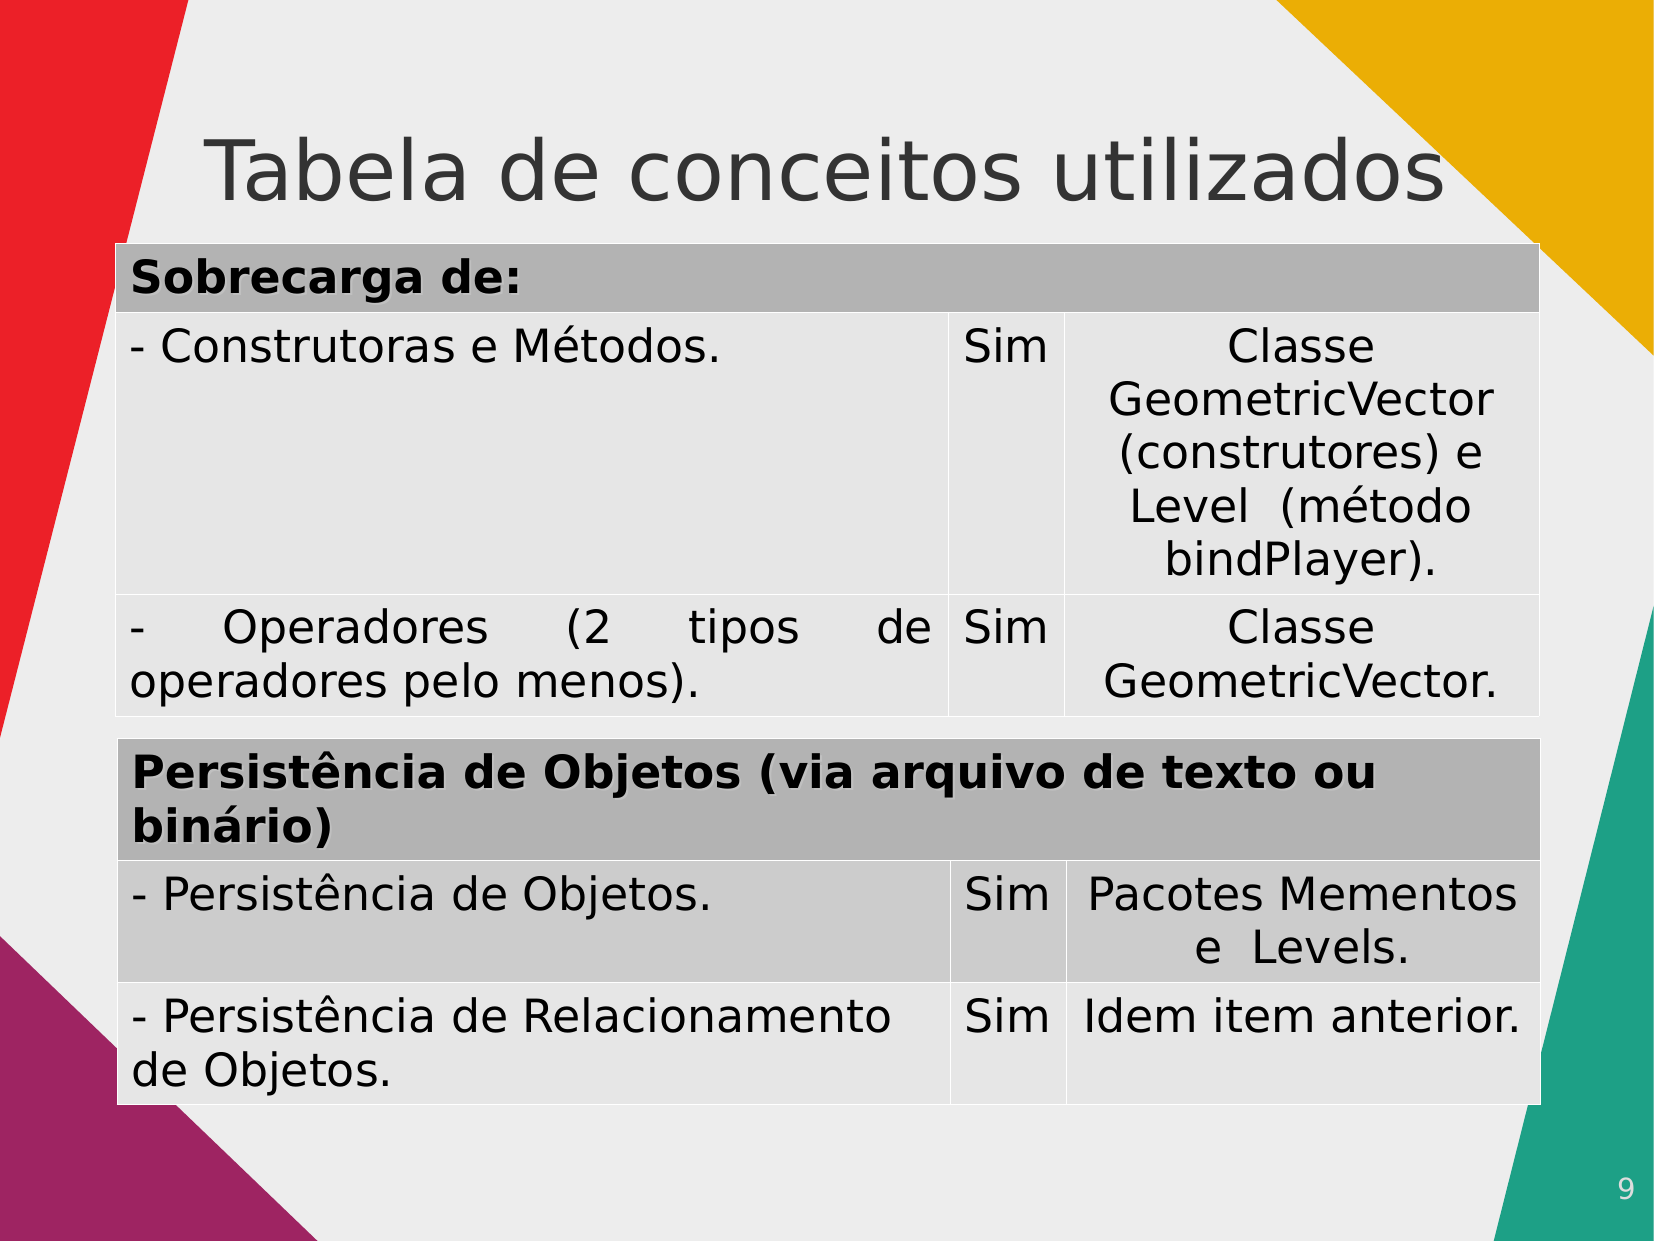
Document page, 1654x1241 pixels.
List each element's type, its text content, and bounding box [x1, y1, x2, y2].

table_cell Classe GeometricVector. [1065, 595, 1539, 716]
table_cell Sim [949, 313, 1064, 594]
table_header Sobrecarga de: [116, 244, 1539, 312]
table_cell - Persistência de Objetos. [118, 861, 950, 982]
table_cell Pacotes Mementos e Levels. [1067, 861, 1540, 982]
table_cell - Operadores (2 tipos de operadores pelo menos). [116, 595, 948, 716]
table_cell Sim [951, 861, 1066, 982]
table_cell Sim [949, 595, 1064, 716]
table_cell Idem item anterior. [1067, 983, 1540, 1104]
table_header Persistência de Objetos (via arquivo de texto ou binário) [118, 739, 1540, 860]
table_cell - Persistência de Relacionamento de Objetos. [118, 983, 950, 1104]
table_cell - Construtoras e Métodos. [116, 313, 948, 594]
table_cell Sim [951, 983, 1066, 1104]
title Tabela de conceitos utilizados [114, 73, 1539, 271]
table_cell Classe GeometricVector (construtores) e Level (método bindPlayer). [1065, 313, 1539, 594]
